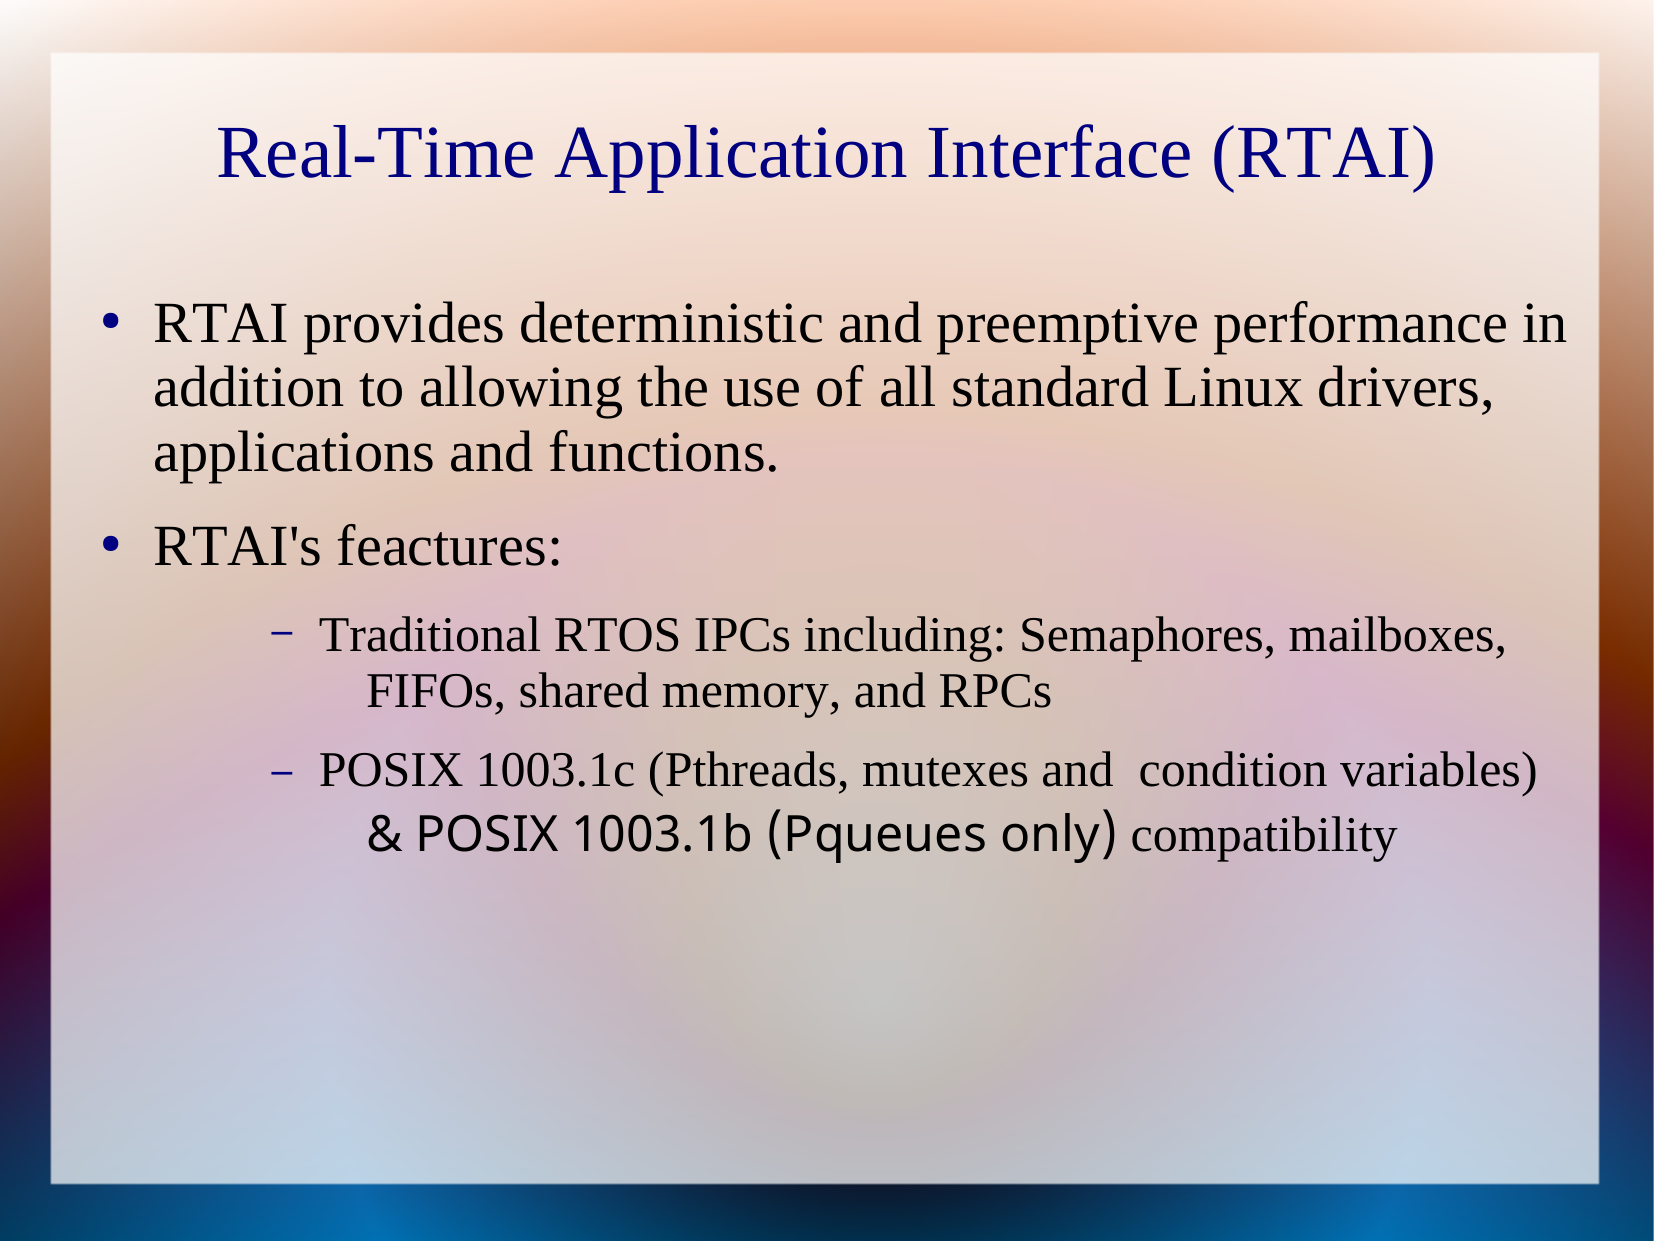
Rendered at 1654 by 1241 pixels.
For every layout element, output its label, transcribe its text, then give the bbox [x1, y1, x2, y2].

list RTAI provides deterministic and preemptive performance in addition to allowing the use of all standard Linux drivers, applications and functions. RTAI's feactures: Traditional RTOS IPCs including: Semaphores, mailboxes, FIFOs, shared memory, and RPCs POSIX 1003.1c (Pthreads, mutexes and condition variables)‏ & POSIX 1003.1b (Pqueues only)‏ compatibility [82, 290, 1571, 1010]
title Real-Time Application Interface (RTAI)‏ [82, 55, 1571, 263]
picture [0, 0, 1654, 1241]
